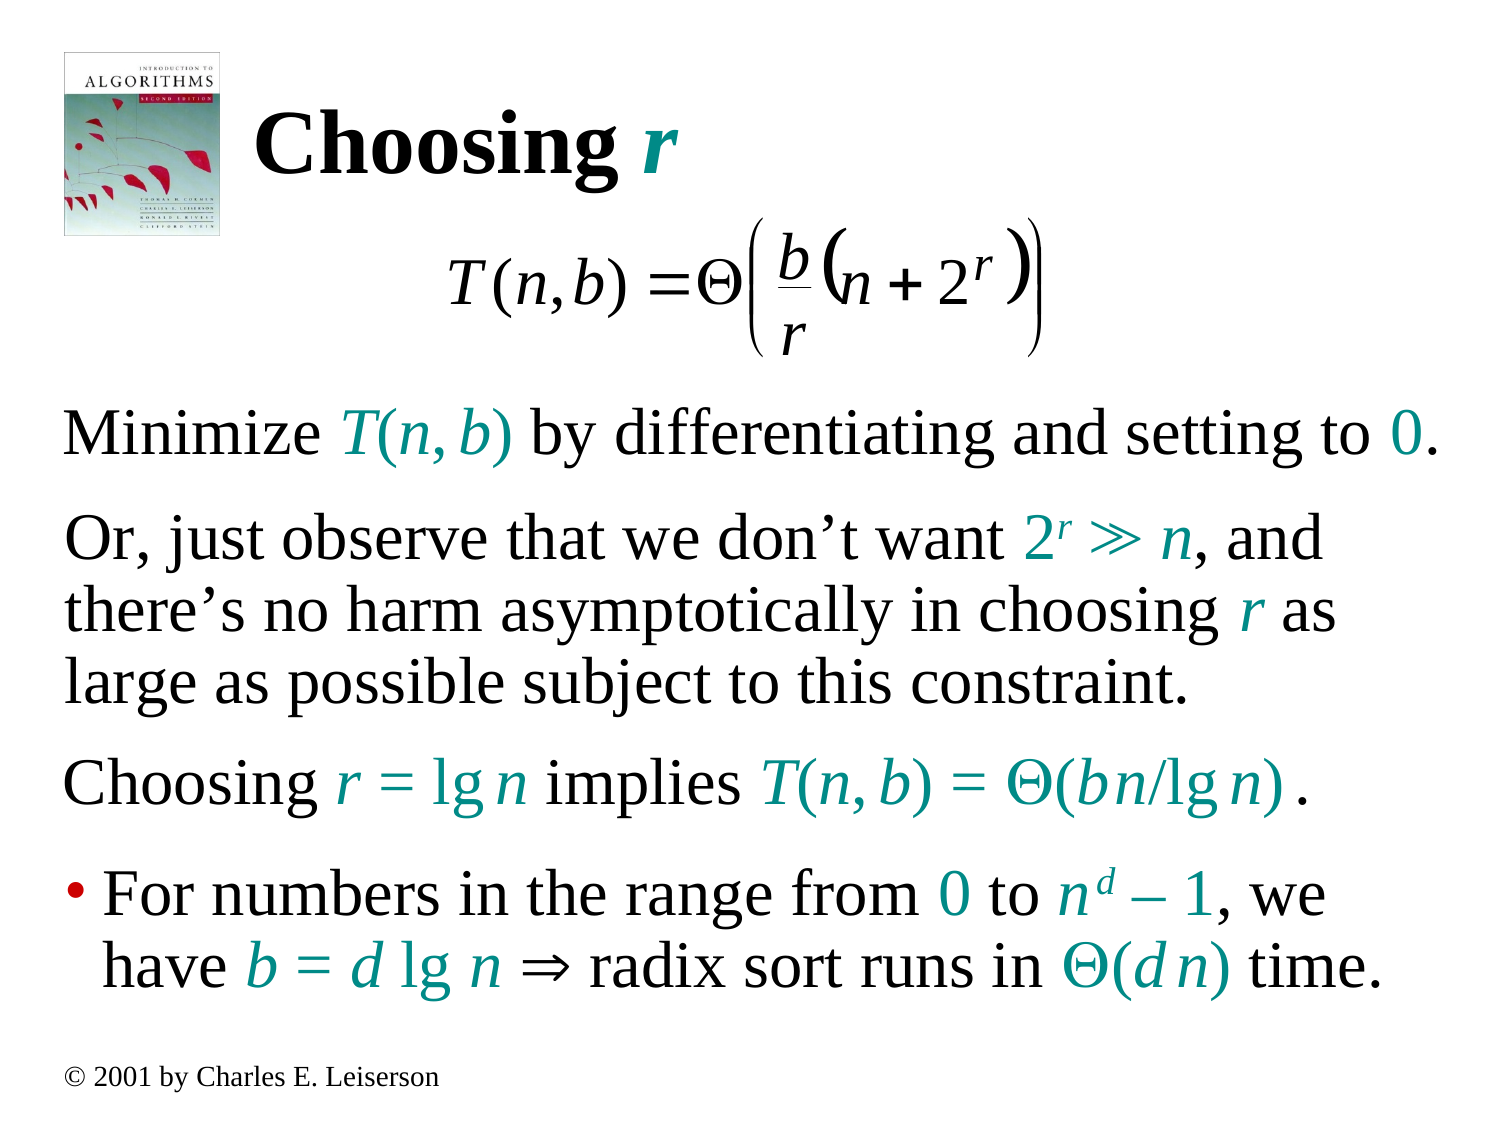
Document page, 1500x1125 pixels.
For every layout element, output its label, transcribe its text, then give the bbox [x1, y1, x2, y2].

title Choosing r [237, 49, 1475, 238]
text_box Or, just observe that we don’t want 2r > n, and there’s no harm asymptotically in choosing r as large as possible subject to this constraint. [50, 494, 1388, 726]
text_box For numbers in the range from 0 to n d – 1, we have b = d lg n  radix sort runs in (d n) time. [49, 849, 1445, 1010]
text_box Choosing r = lg n implies T(n, b) = (b n/lg n) . [47, 729, 1327, 826]
text_box Minimize T(n, b) by differentiating and setting to 0. [47, 379, 1457, 476]
text_box > [1074, 487, 1160, 583]
picture [64, 52, 220, 236]
chart [446, 212, 1054, 363]
